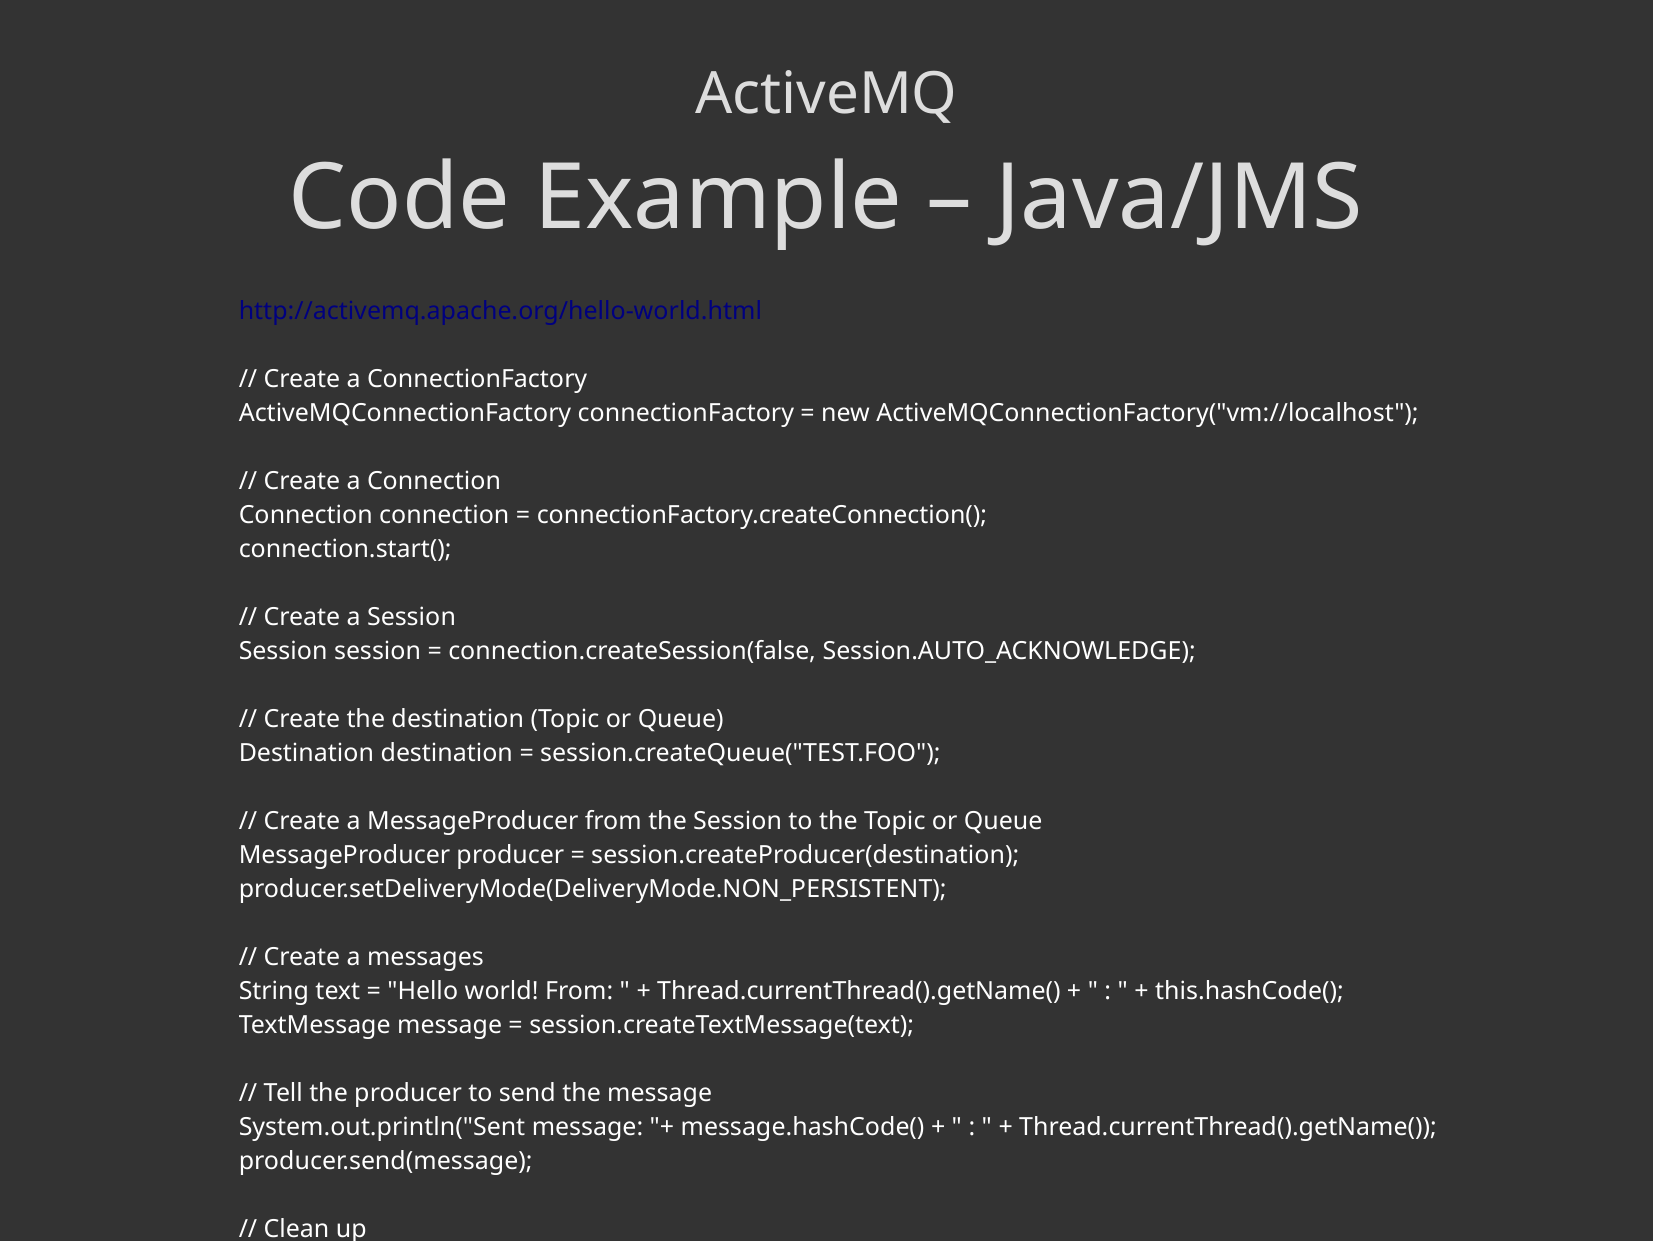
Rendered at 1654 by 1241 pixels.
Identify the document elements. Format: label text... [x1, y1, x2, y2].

title ActiveMQ Code Example – Java/JMS [82, 49, 1571, 257]
text_box http://activemq.apache.org/hello-world.html // Create a ConnectionFactory ActiveMQConnectionFactory connectionFactory = new ActiveMQConnectionFactory("vm://localhost"); // Create a Connection Connection connection = connectionFactory.createConnection(); connection.start(); // Create a Session Session session = connection.createSession(false, Session.AUTO_ACKNOWLEDGE); // Create the destination (Topic or Queue) Destination destination = session.createQueue("TEST.FOO"); // Create a MessageProducer from the Session to the Topic or Queue MessageProducer producer = session.createProducer(destination); producer.setDeliveryMode(DeliveryMode.NON_PERSISTENT); // Create a messages String text = "Hello world! From: " + Thread.currentThread().getName() + " : " + this.hashCode(); TextMessage message = session.createTextMessage(text); // Tell the producer to send the message System.out.println("Sent message: "+ message.hashCode() + " : " + Thread.currentThread().getName()); producer.send(message); // Clean up session.close(); connection.close(); [120, 285, 1531, 1147]
